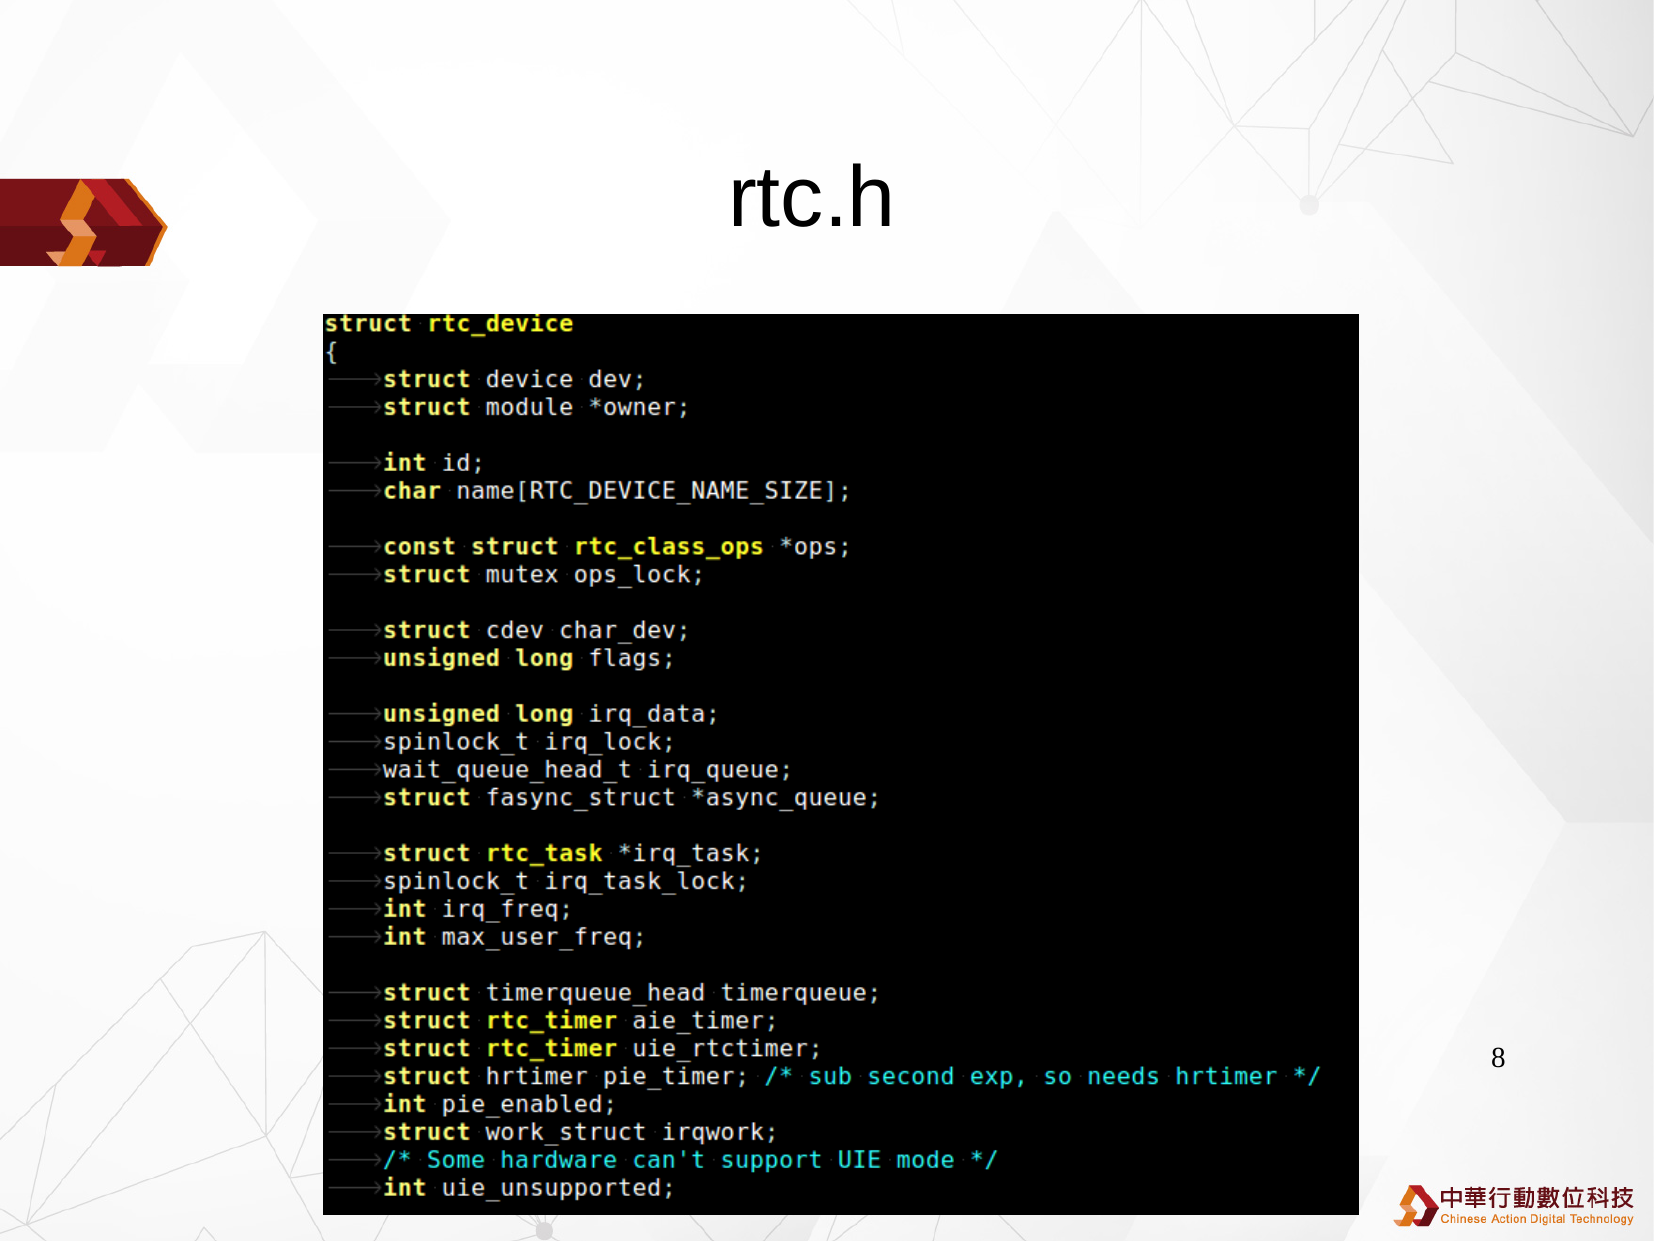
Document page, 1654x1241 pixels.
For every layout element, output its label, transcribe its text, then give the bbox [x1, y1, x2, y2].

title rtc.h [118, 112, 1506, 281]
picture [0, 0, 1654, 1241]
